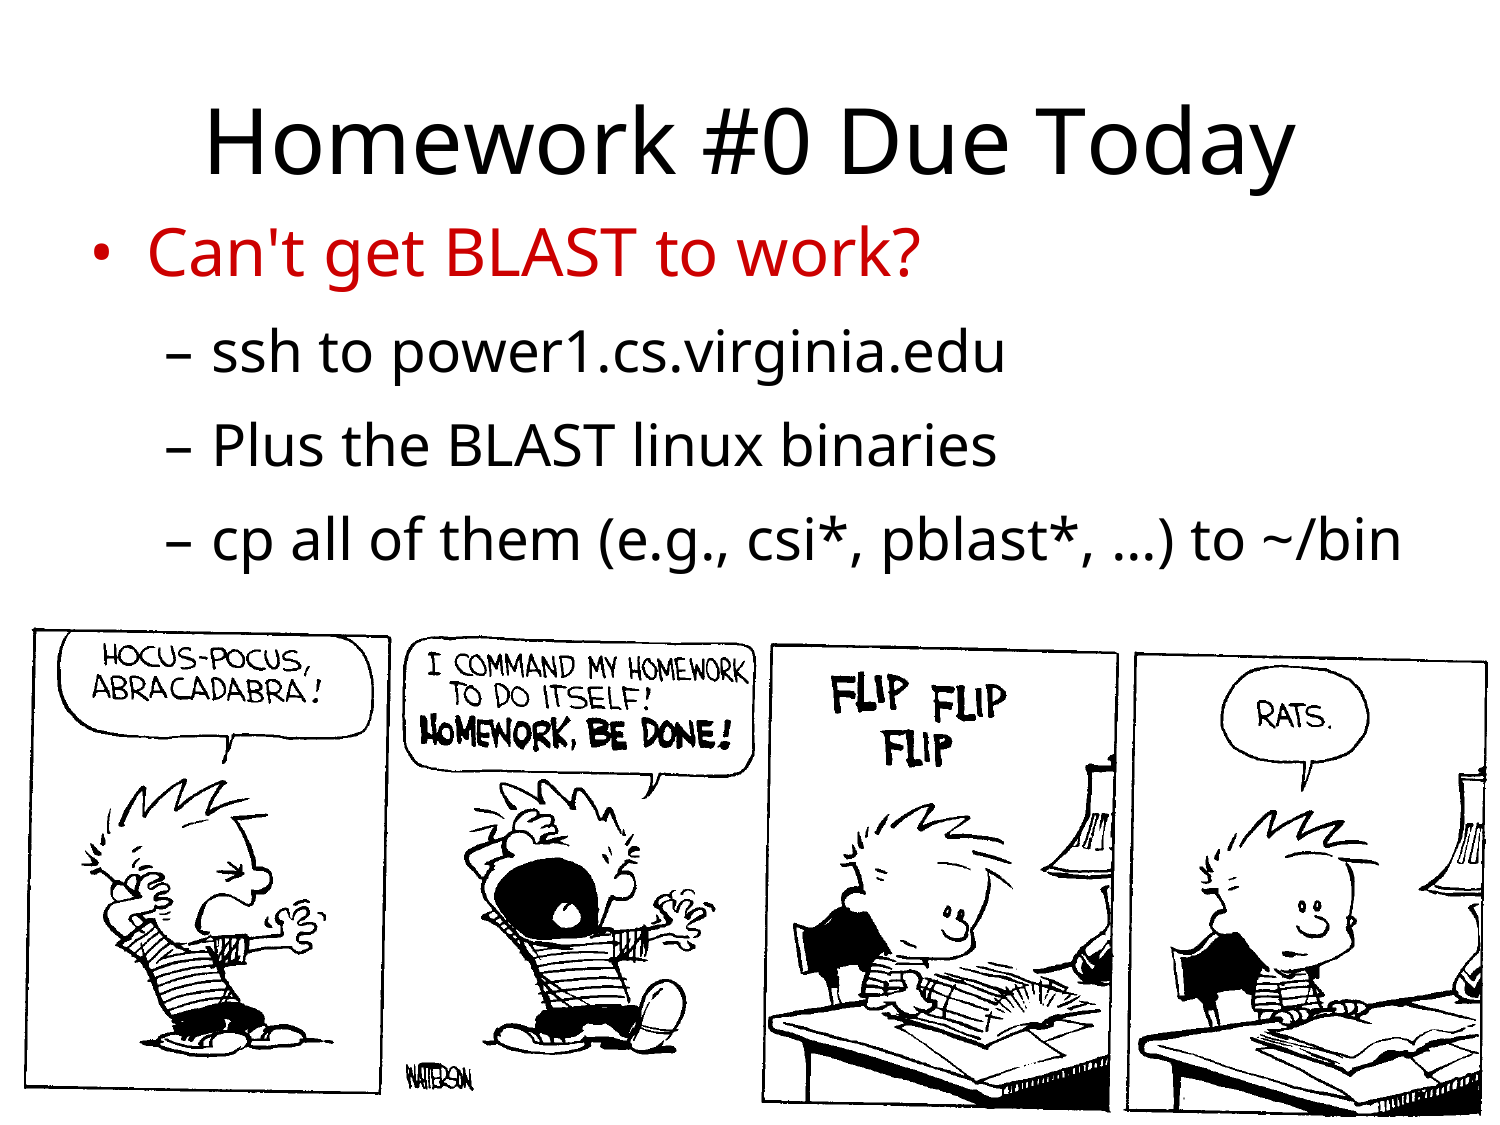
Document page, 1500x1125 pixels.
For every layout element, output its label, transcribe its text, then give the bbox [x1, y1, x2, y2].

title Homework #0 Due Today [75, 45, 1426, 197]
list Can't get BLAST to work? ssh to power1.cs.virginia.edu Plus the BLAST linux binaries cp all of them (e.g., csi*, pblast*, ...) to ~/bin [75, 197, 1426, 620]
picture [0, 620, 1500, 1125]
